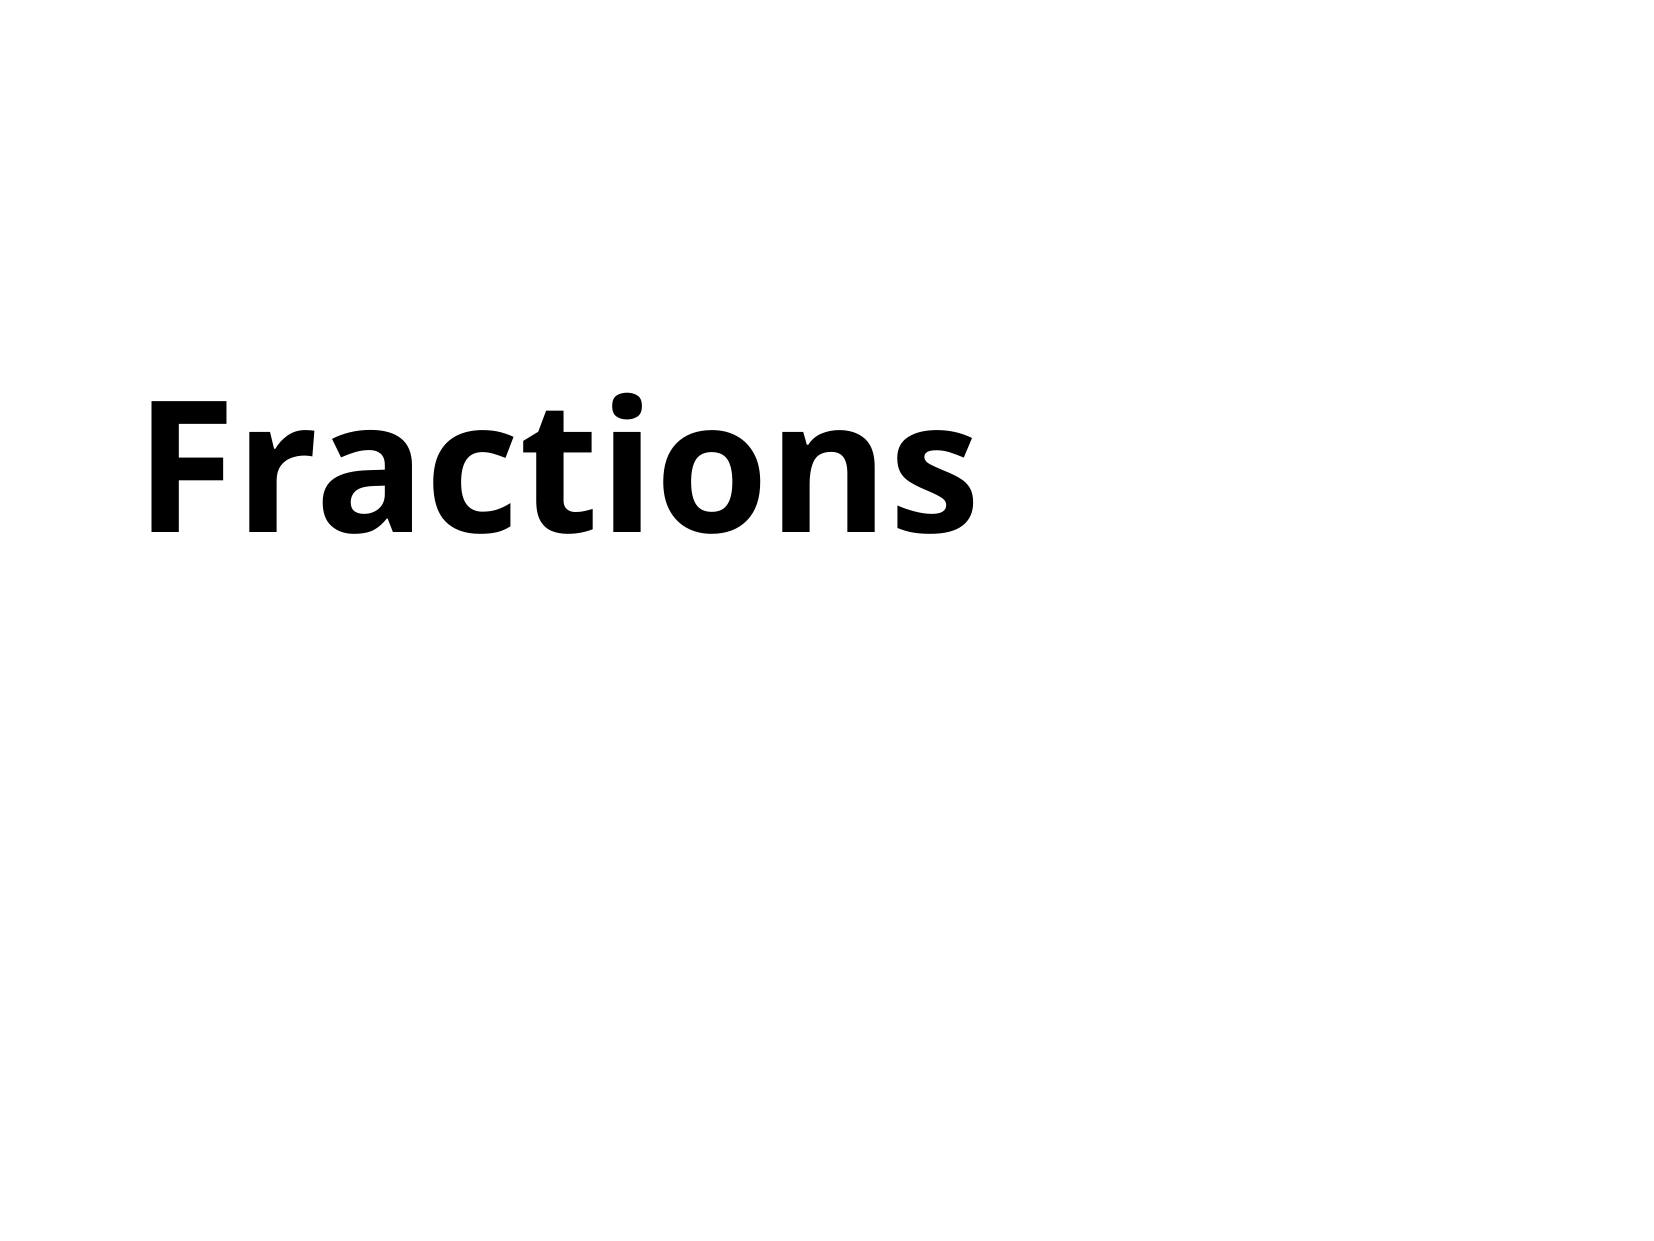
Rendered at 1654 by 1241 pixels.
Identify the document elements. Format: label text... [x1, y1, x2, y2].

text_box Fractions [120, 329, 1441, 624]
